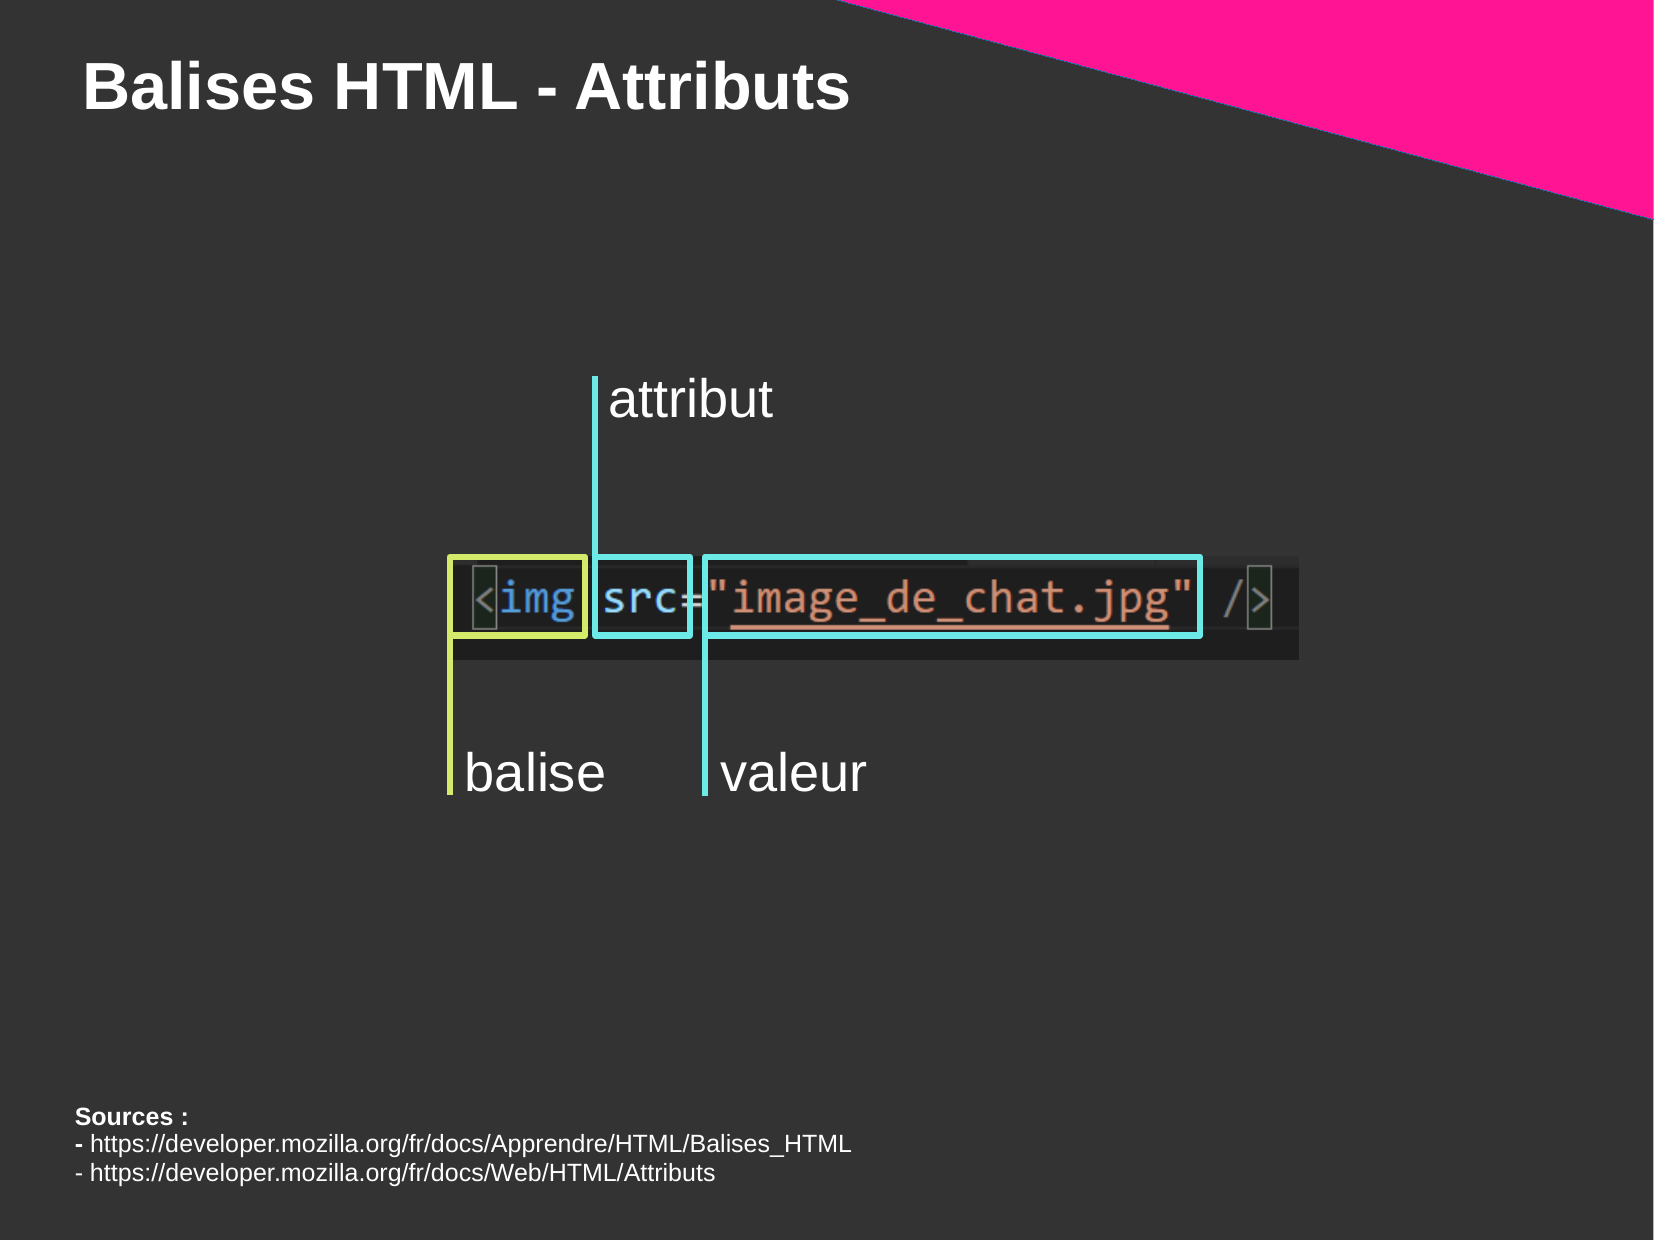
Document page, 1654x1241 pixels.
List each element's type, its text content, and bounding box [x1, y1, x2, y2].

picture [453, 556, 702, 660]
picture [708, 560, 1197, 632]
text_box [837, 0, 1654, 220]
title attribut [608, 368, 1029, 451]
title balise [464, 742, 650, 825]
title Balises HTML - Attributs [82, 49, 1398, 152]
title valeur [720, 742, 1141, 825]
text_box Sources : - https://developer.mozilla.org/fr/docs/Apprendre/HTML/Balises_HTML - https://developer.mozilla.org/fr/docs/Web/HTML/Attributs [59, 1094, 1546, 1227]
picture [708, 556, 1299, 660]
picture [453, 560, 582, 632]
picture [598, 560, 687, 632]
